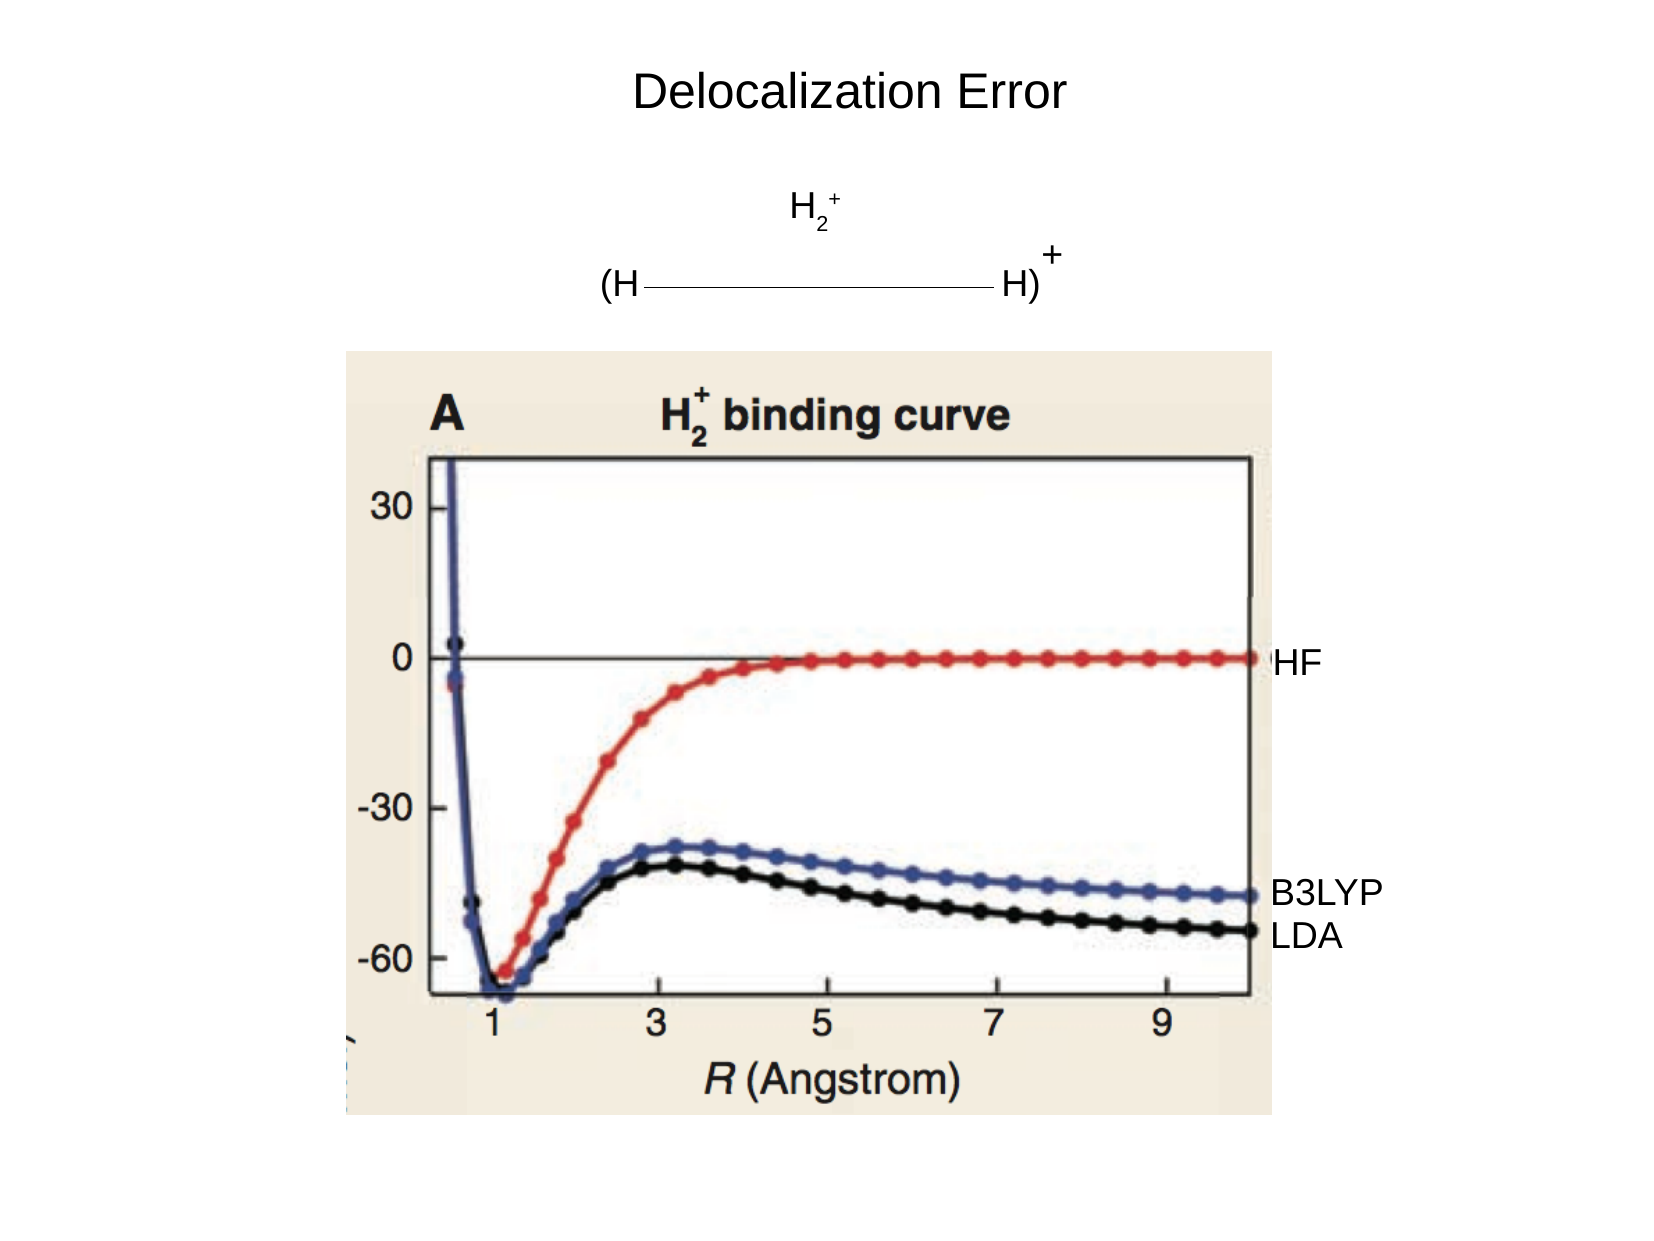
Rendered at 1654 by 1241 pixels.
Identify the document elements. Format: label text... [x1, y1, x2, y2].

text_box H) [986, 255, 1056, 313]
text_box B3LYP [1255, 863, 1404, 921]
text_box Delocalization Error [617, 55, 1084, 127]
text_box + [1026, 226, 1079, 284]
text_box HF [1257, 634, 1338, 692]
picture [346, 351, 1272, 1116]
text_box H2+ [774, 177, 857, 244]
text_box (H [585, 255, 655, 313]
text_box LDA [1255, 907, 1359, 965]
